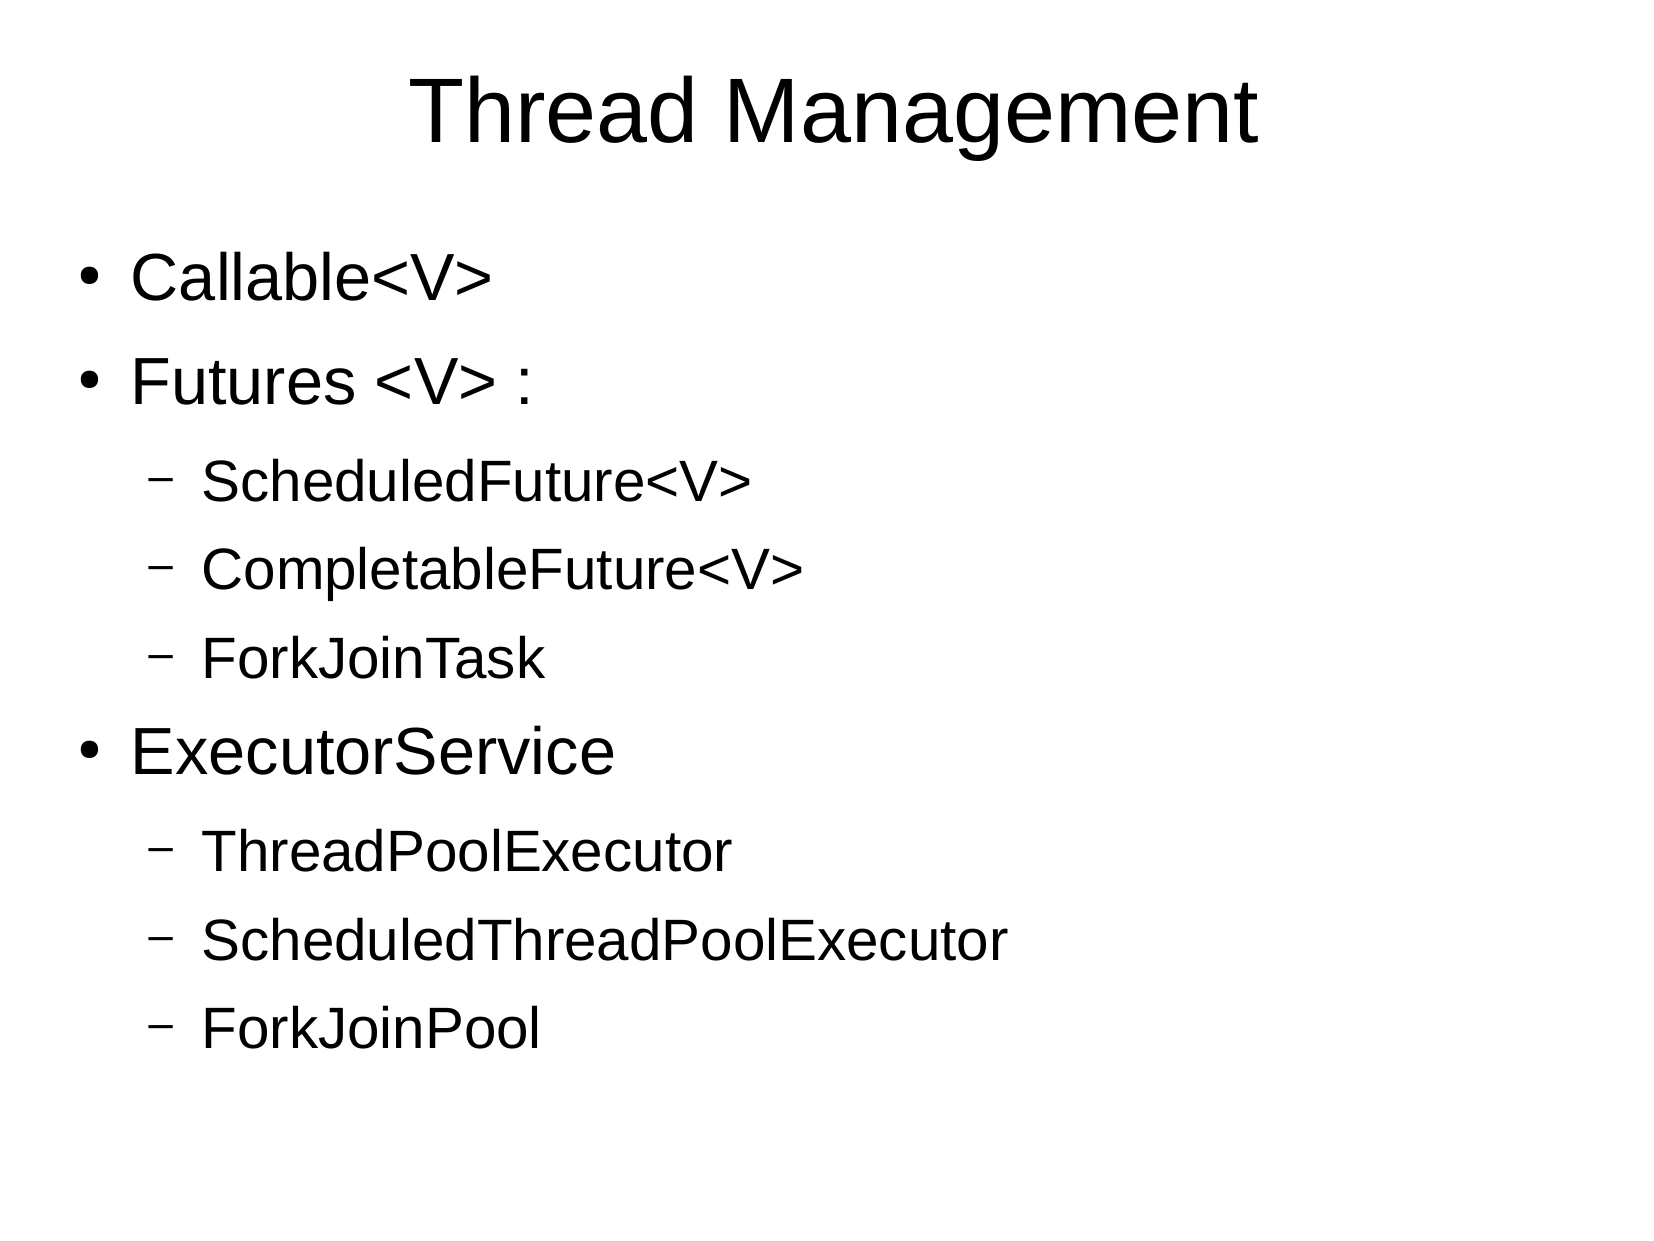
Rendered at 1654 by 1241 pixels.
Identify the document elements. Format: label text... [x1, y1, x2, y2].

title Thread Management [90, 59, 1579, 162]
list Callable<V> Futures <V> : ScheduledFuture<V> CompletableFuture<V> ForkJoinTask ExecutorService ThreadPoolExecutor ScheduledThreadPoolExecutor ForkJoinPool [60, 240, 1549, 1060]
